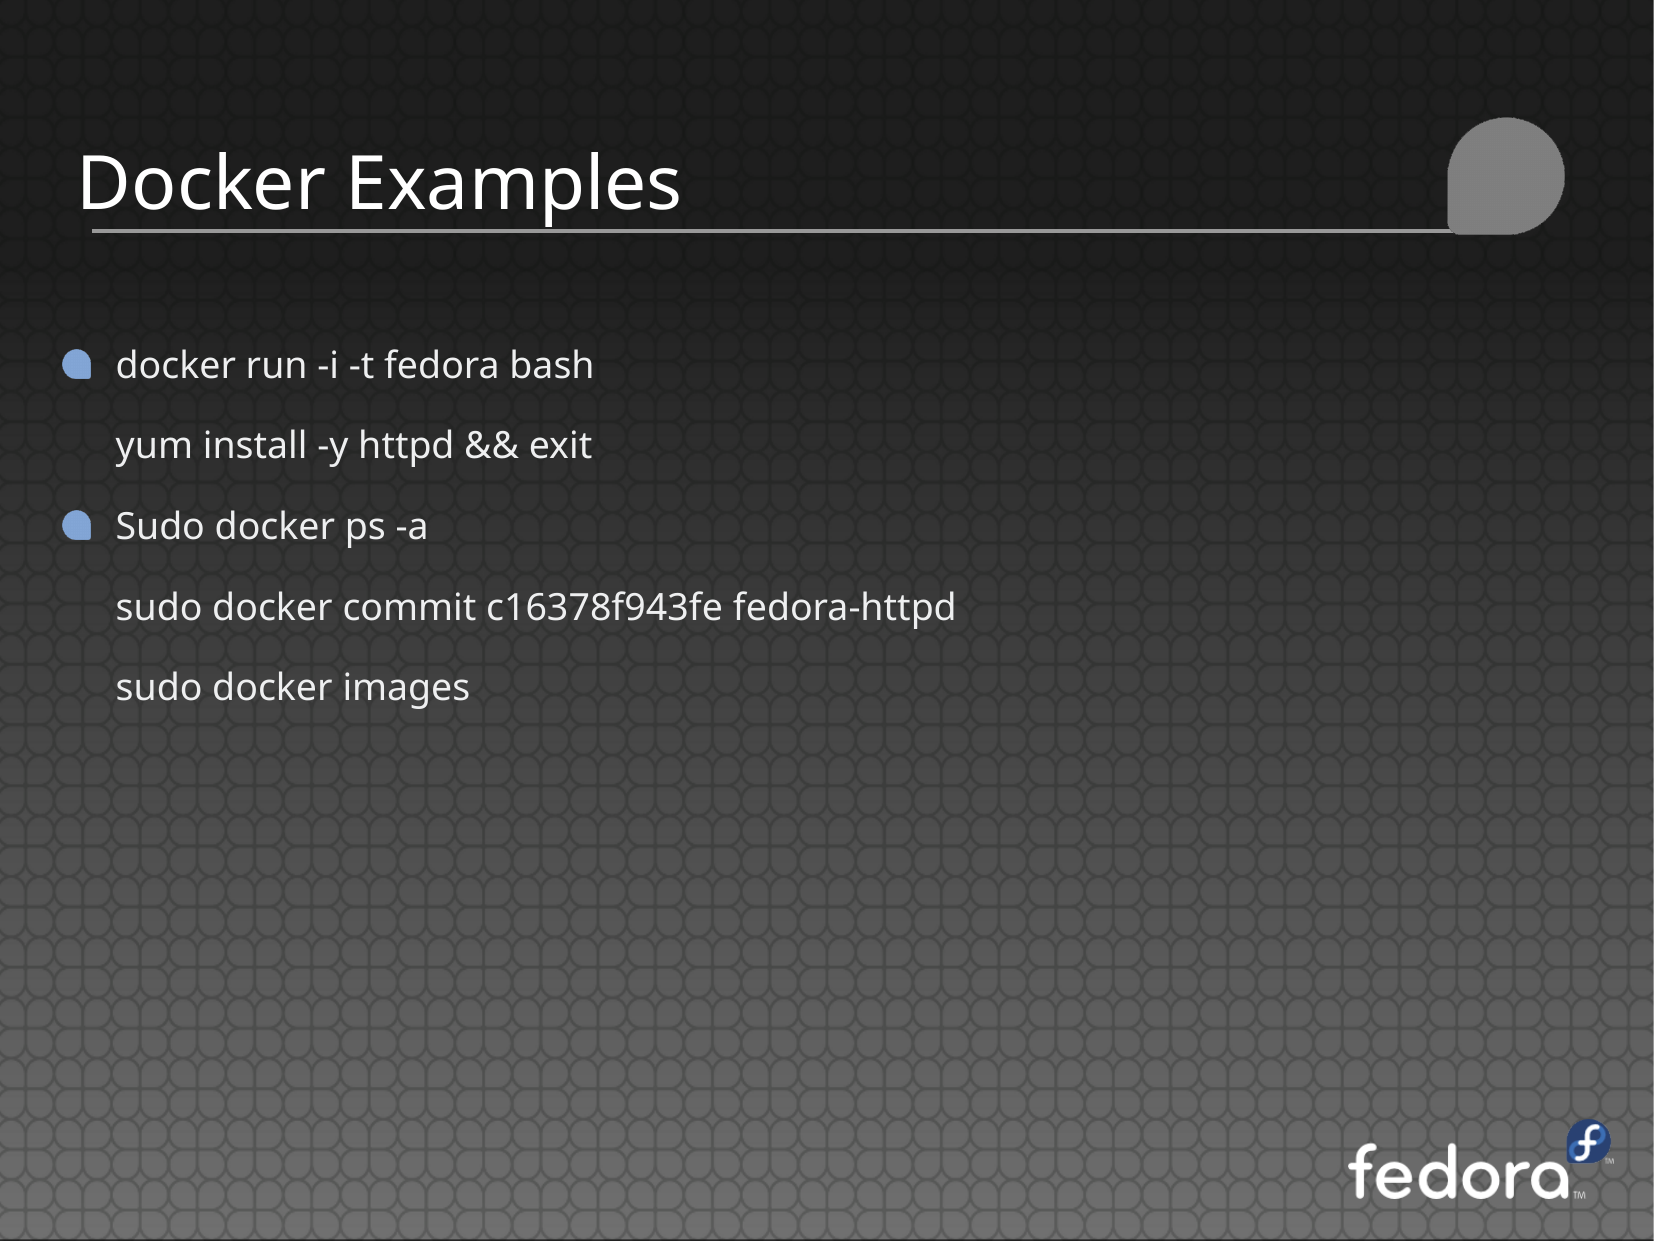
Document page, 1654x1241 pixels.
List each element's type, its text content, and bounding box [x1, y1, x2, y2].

title Docker Examples [1514, 112, 1566, 249]
list docker run -i -t fedora bash yum install -y httpd && exit Sudo docker ps -a sudo docker commit c16378f943fe fedora-httpd sudo docker images [44, 90, 1514, 1241]
picture [0, 0, 1654, 1241]
